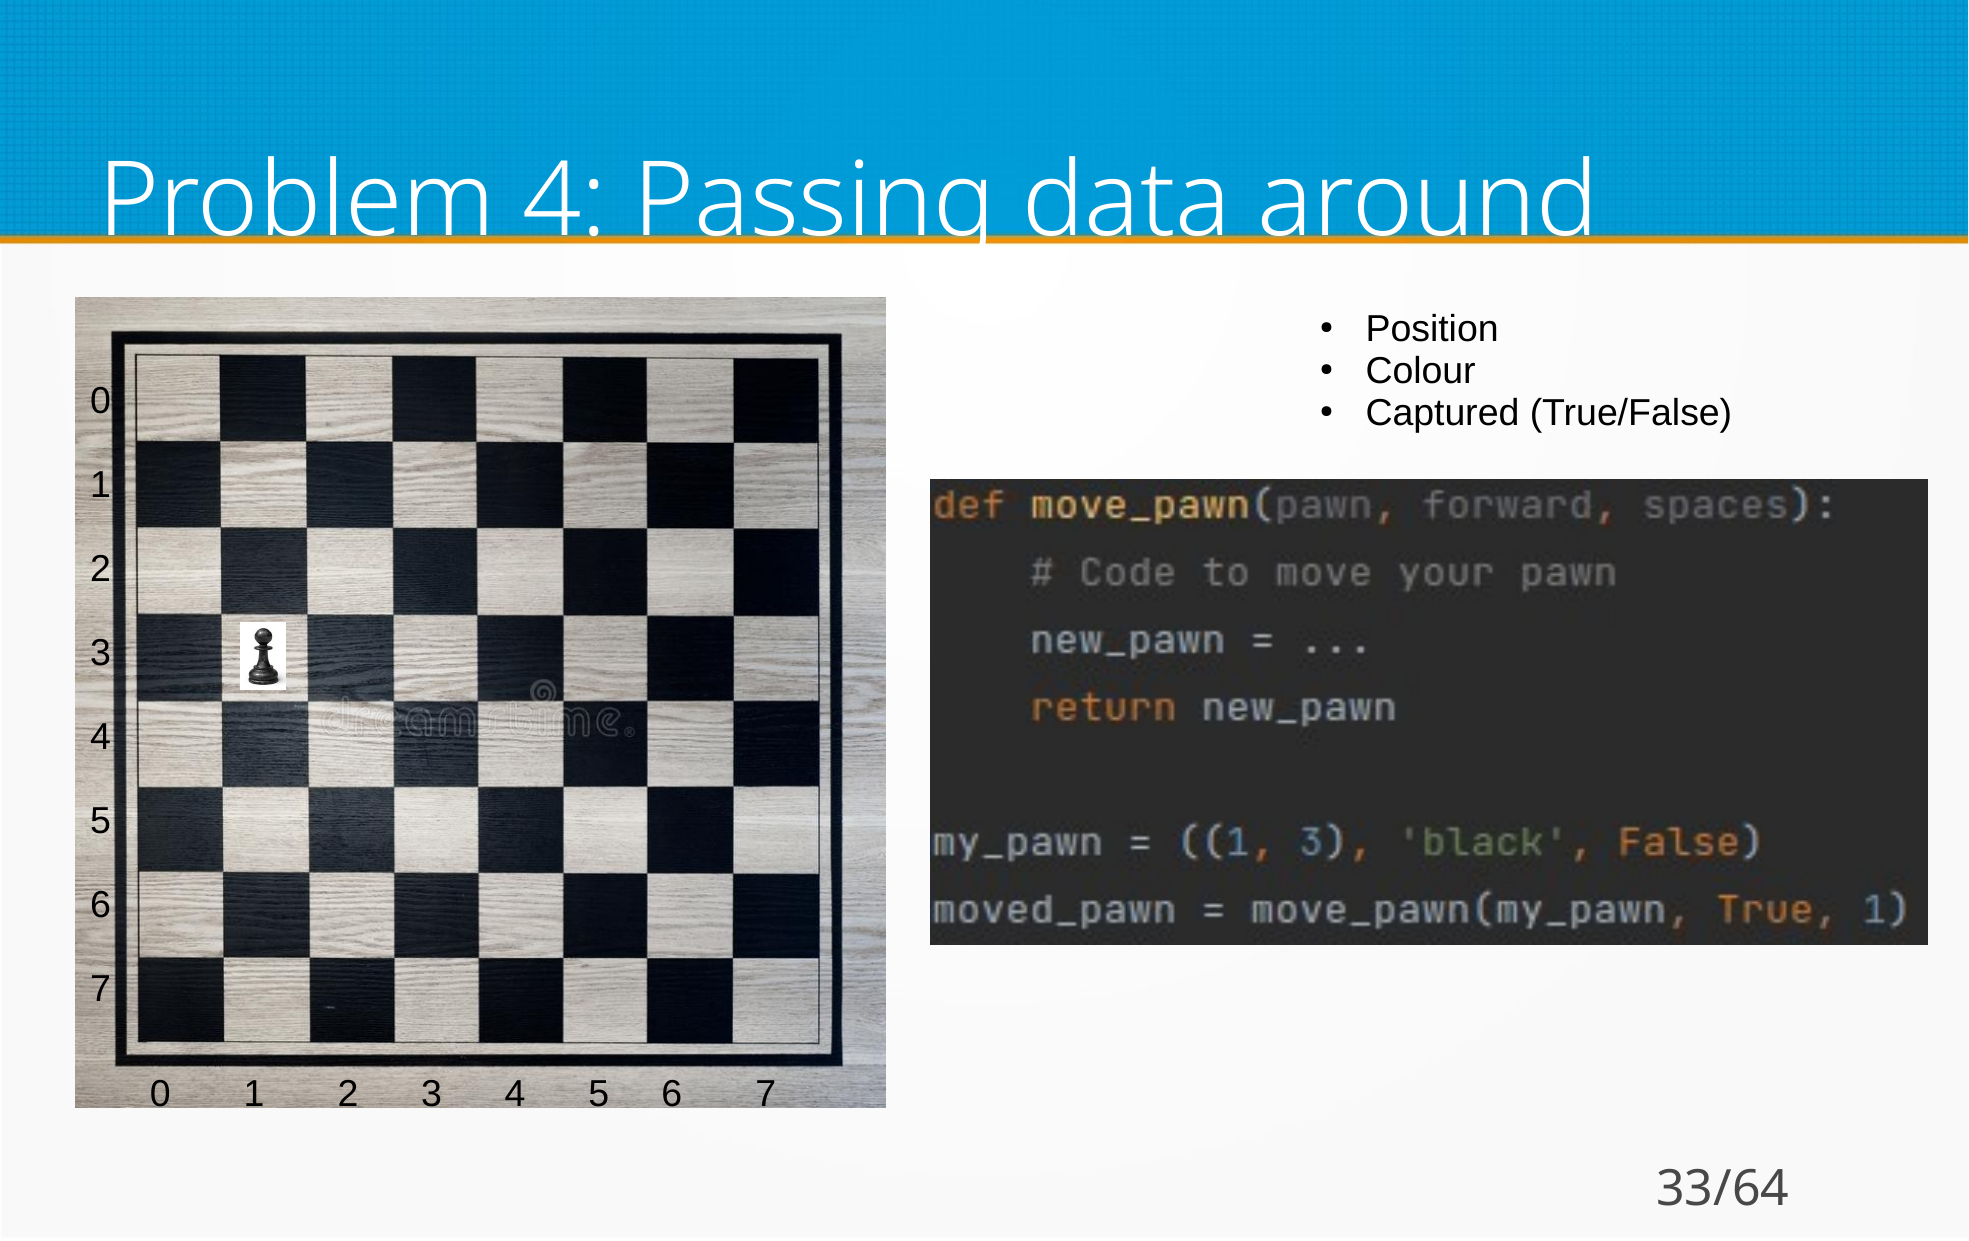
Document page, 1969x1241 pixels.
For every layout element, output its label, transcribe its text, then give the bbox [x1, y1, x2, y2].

title Problem 4: Passing data around [98, 49, 1870, 257]
text_box 0 1 2 3 4 5 6 7 [75, 330, 121, 1017]
text_box Position Colour Captured (True/False) [1305, 300, 1831, 441]
text_box 0 1 2 3 4 5 6 7 [135, 1065, 811, 1122]
picture [0, 233, 1969, 1241]
